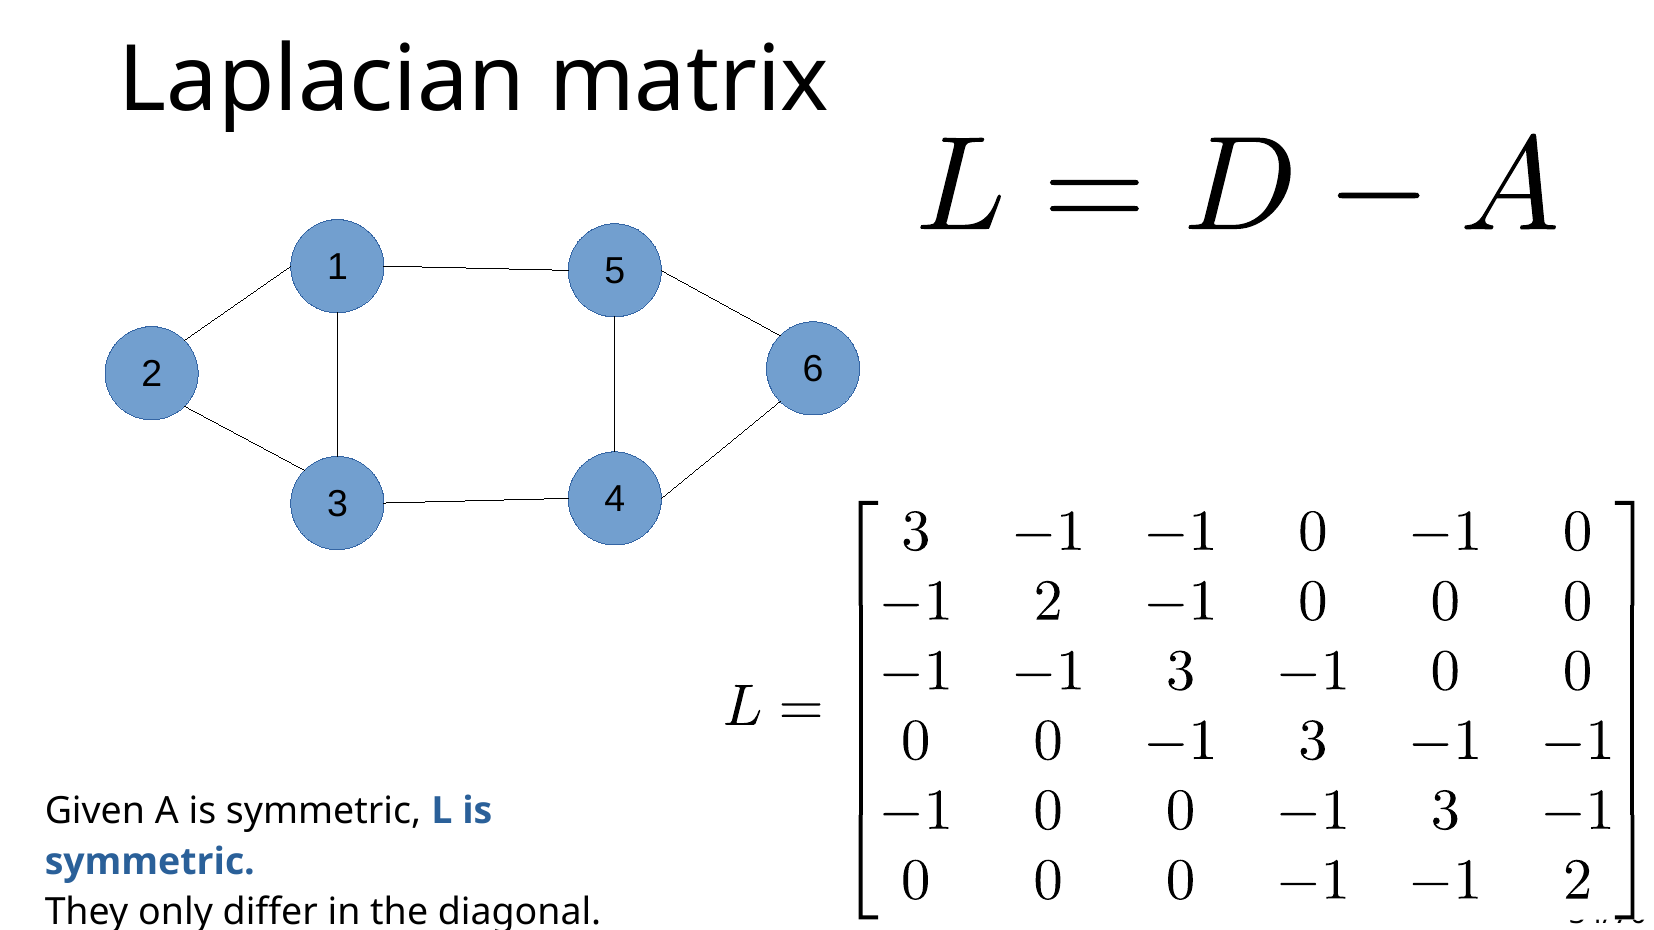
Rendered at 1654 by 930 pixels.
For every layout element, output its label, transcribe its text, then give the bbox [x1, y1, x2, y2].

text_box Given A is symmetric, L is symmetric. They only differ in the diagonal. [30, 775, 691, 901]
text_box 2 [105, 326, 199, 420]
text_box 3 [290, 456, 384, 550]
text_box 4 [568, 451, 662, 545]
text_box 6 [766, 321, 860, 415]
text_box 5 [568, 223, 662, 317]
text_box [722, 500, 1653, 920]
title Laplacian matrix [15, 10, 934, 140]
text_box [915, 133, 1561, 241]
text_box 1 [290, 219, 384, 313]
